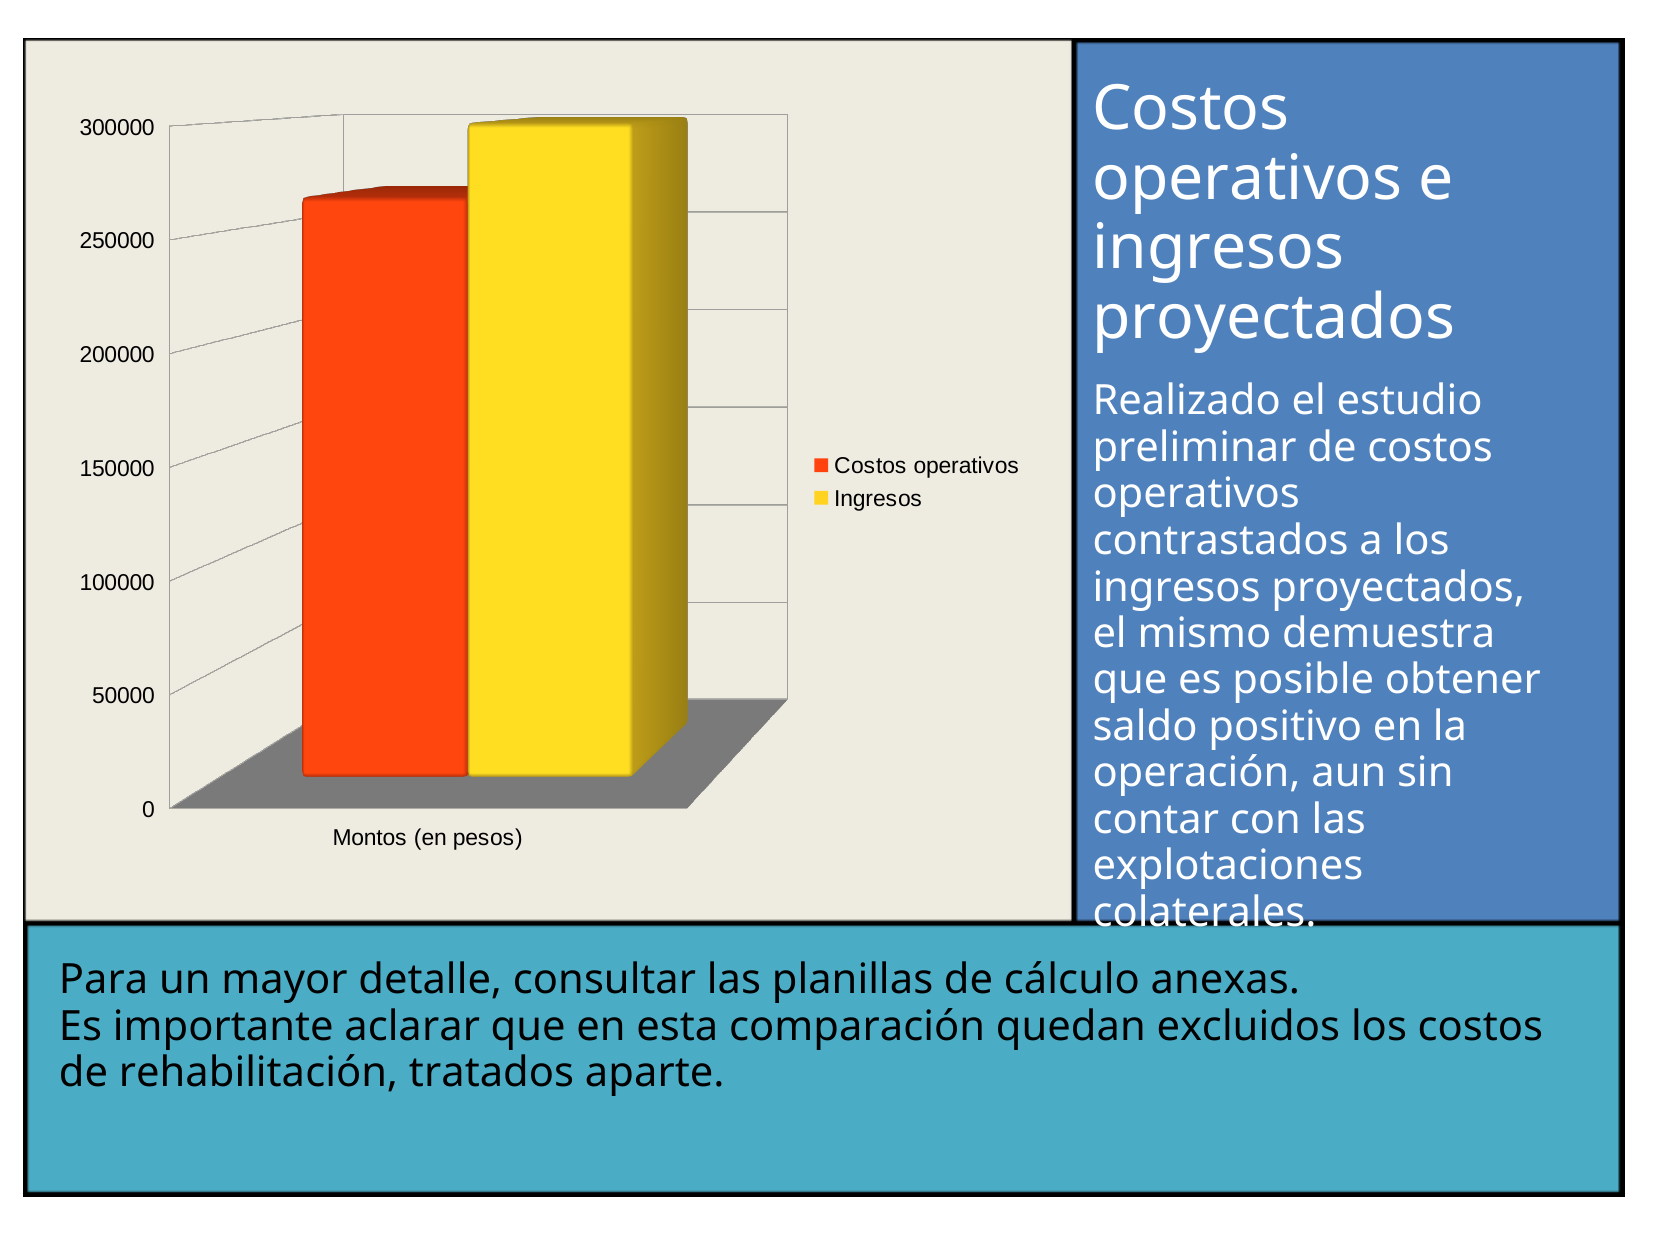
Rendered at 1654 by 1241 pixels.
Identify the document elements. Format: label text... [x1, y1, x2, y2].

picture [23, 38, 1630, 1202]
text_box Costos operativos e ingresos proyectados [1092, 73, 1565, 180]
chart [59, 87, 1041, 876]
text_box Para un mayor detalle, consultar las planillas de cálculo anexas. Es importante aclarar que en esta comparación quedan excluidos los costos de rehabilitación, tratados aparte. [59, 956, 1583, 1158]
text_box Realizado el estudio preliminar de costos operativos contrastados a los ingresos proyectados, el mismo demuestra que es posible obtener saldo positivo en la operación, aun sin contar con las explotaciones colaterales. [1092, 377, 1565, 848]
